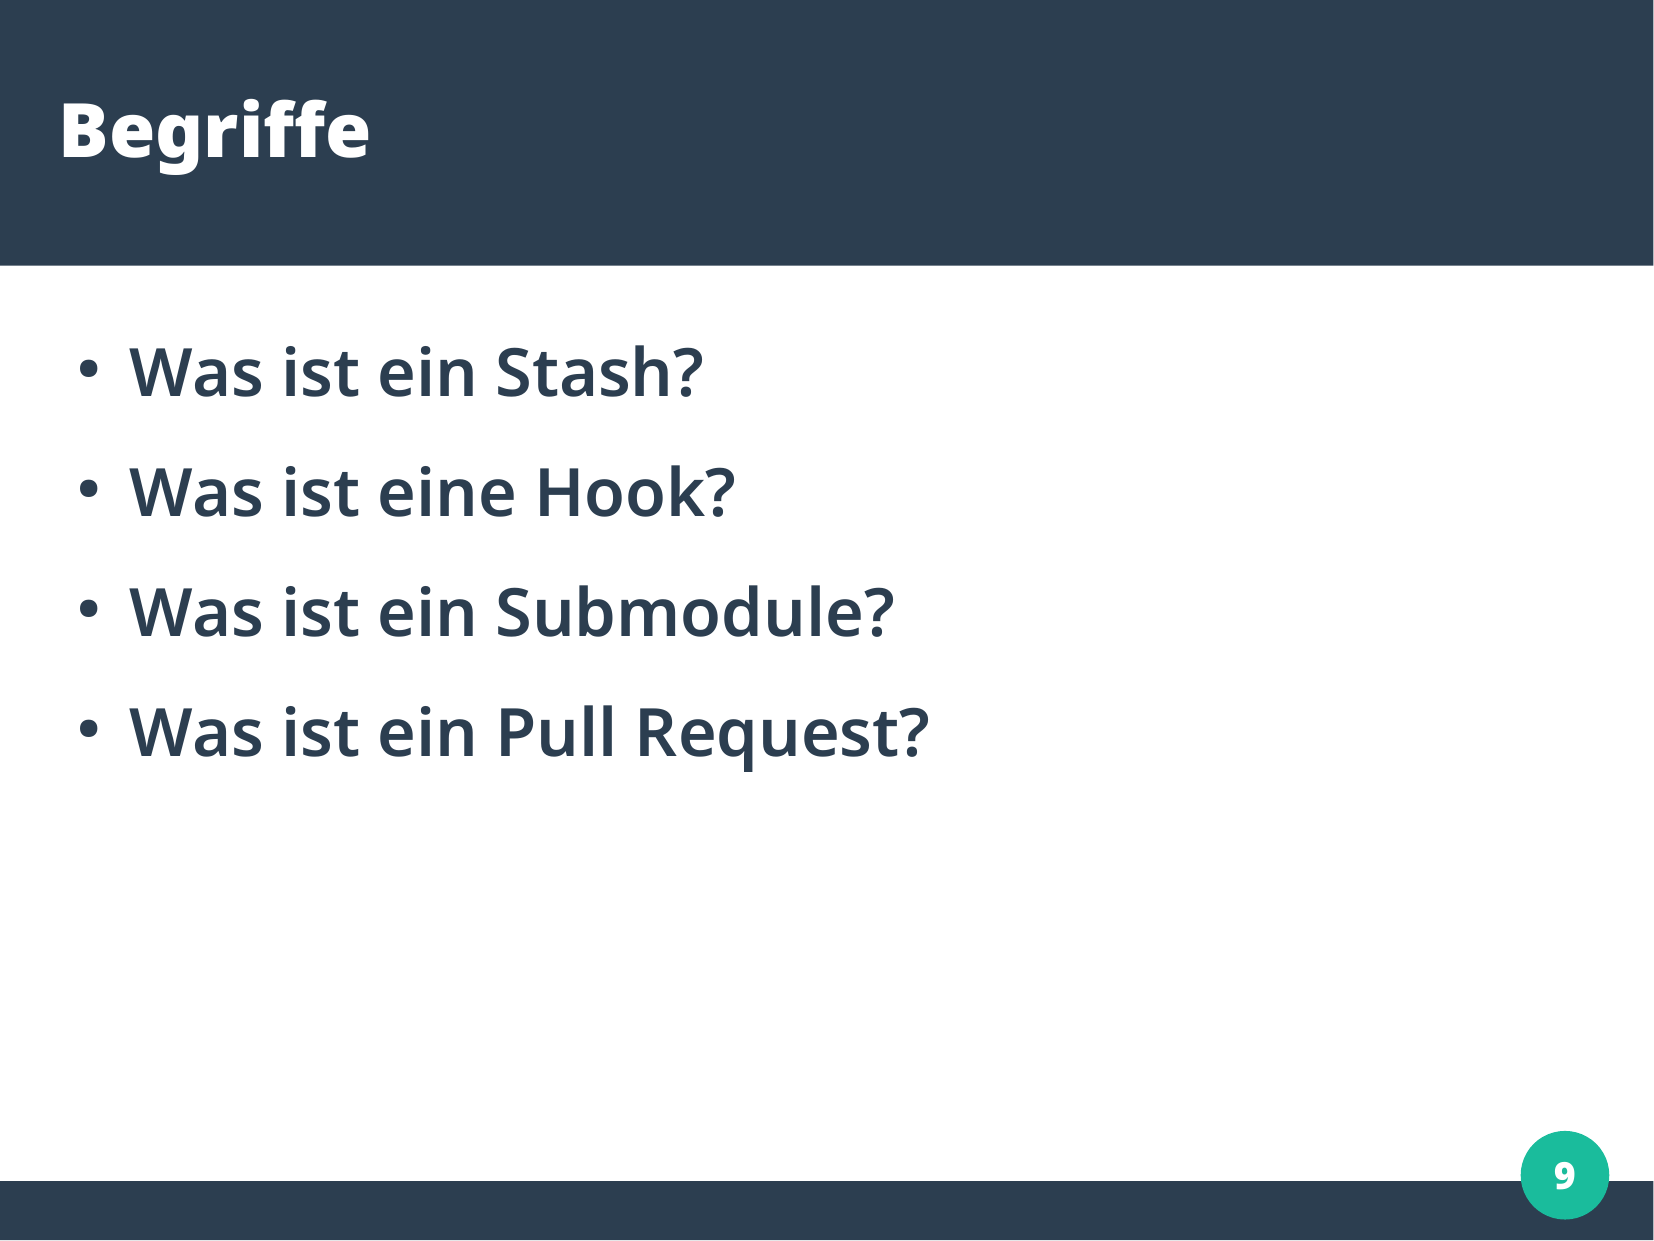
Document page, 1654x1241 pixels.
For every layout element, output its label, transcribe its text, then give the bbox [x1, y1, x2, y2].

title Begriffe [59, 49, 1595, 207]
list Was ist ein Stash? Was ist eine Hook? Was ist ein Submodule? Was ist ein Pull Request? [59, 324, 1595, 1152]
